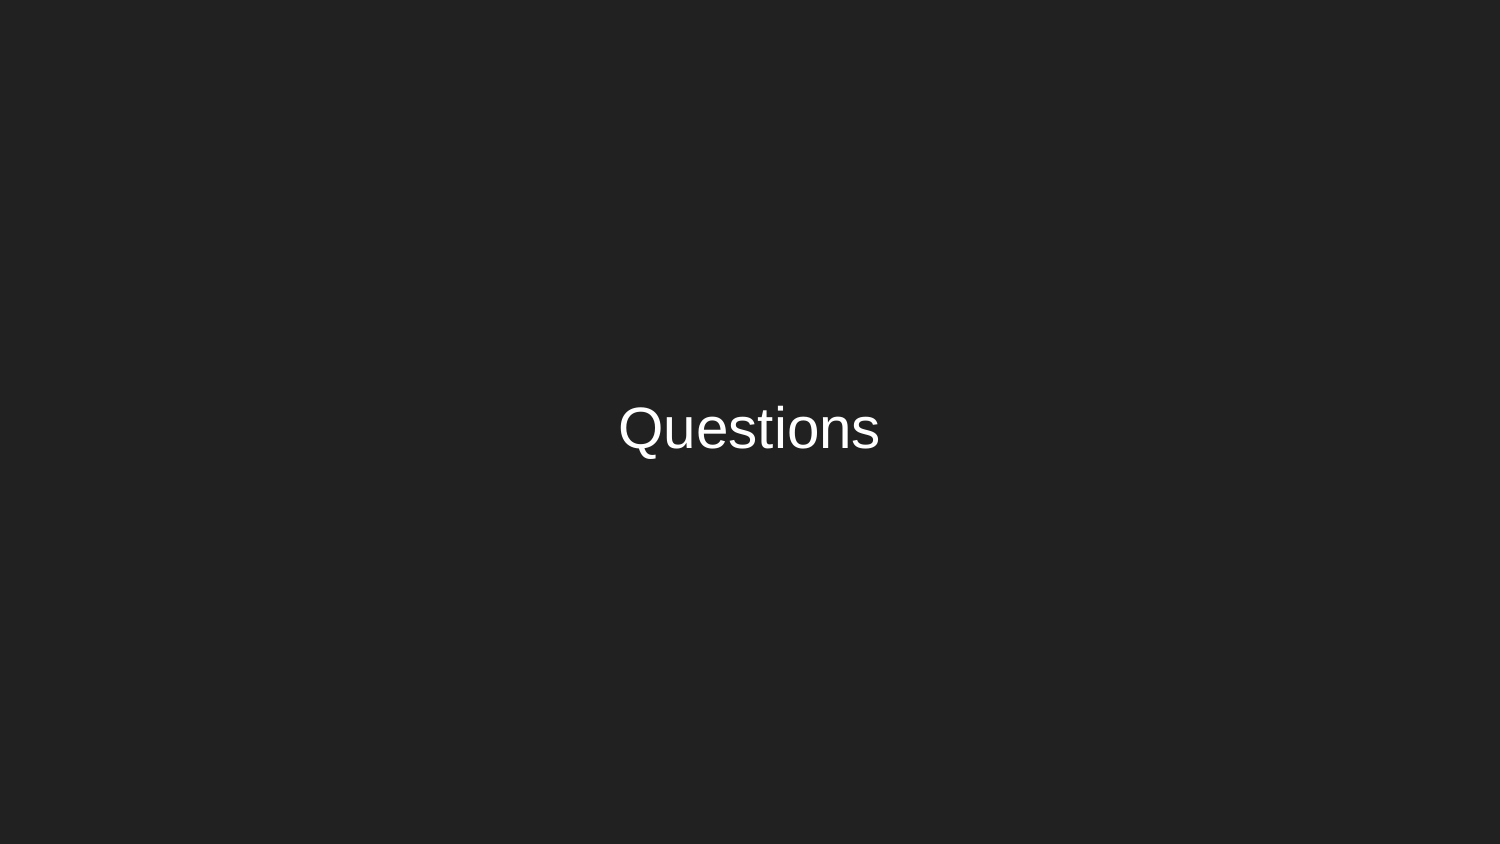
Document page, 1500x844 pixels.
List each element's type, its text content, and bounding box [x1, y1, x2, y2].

title Questions [51, 374, 1449, 469]
